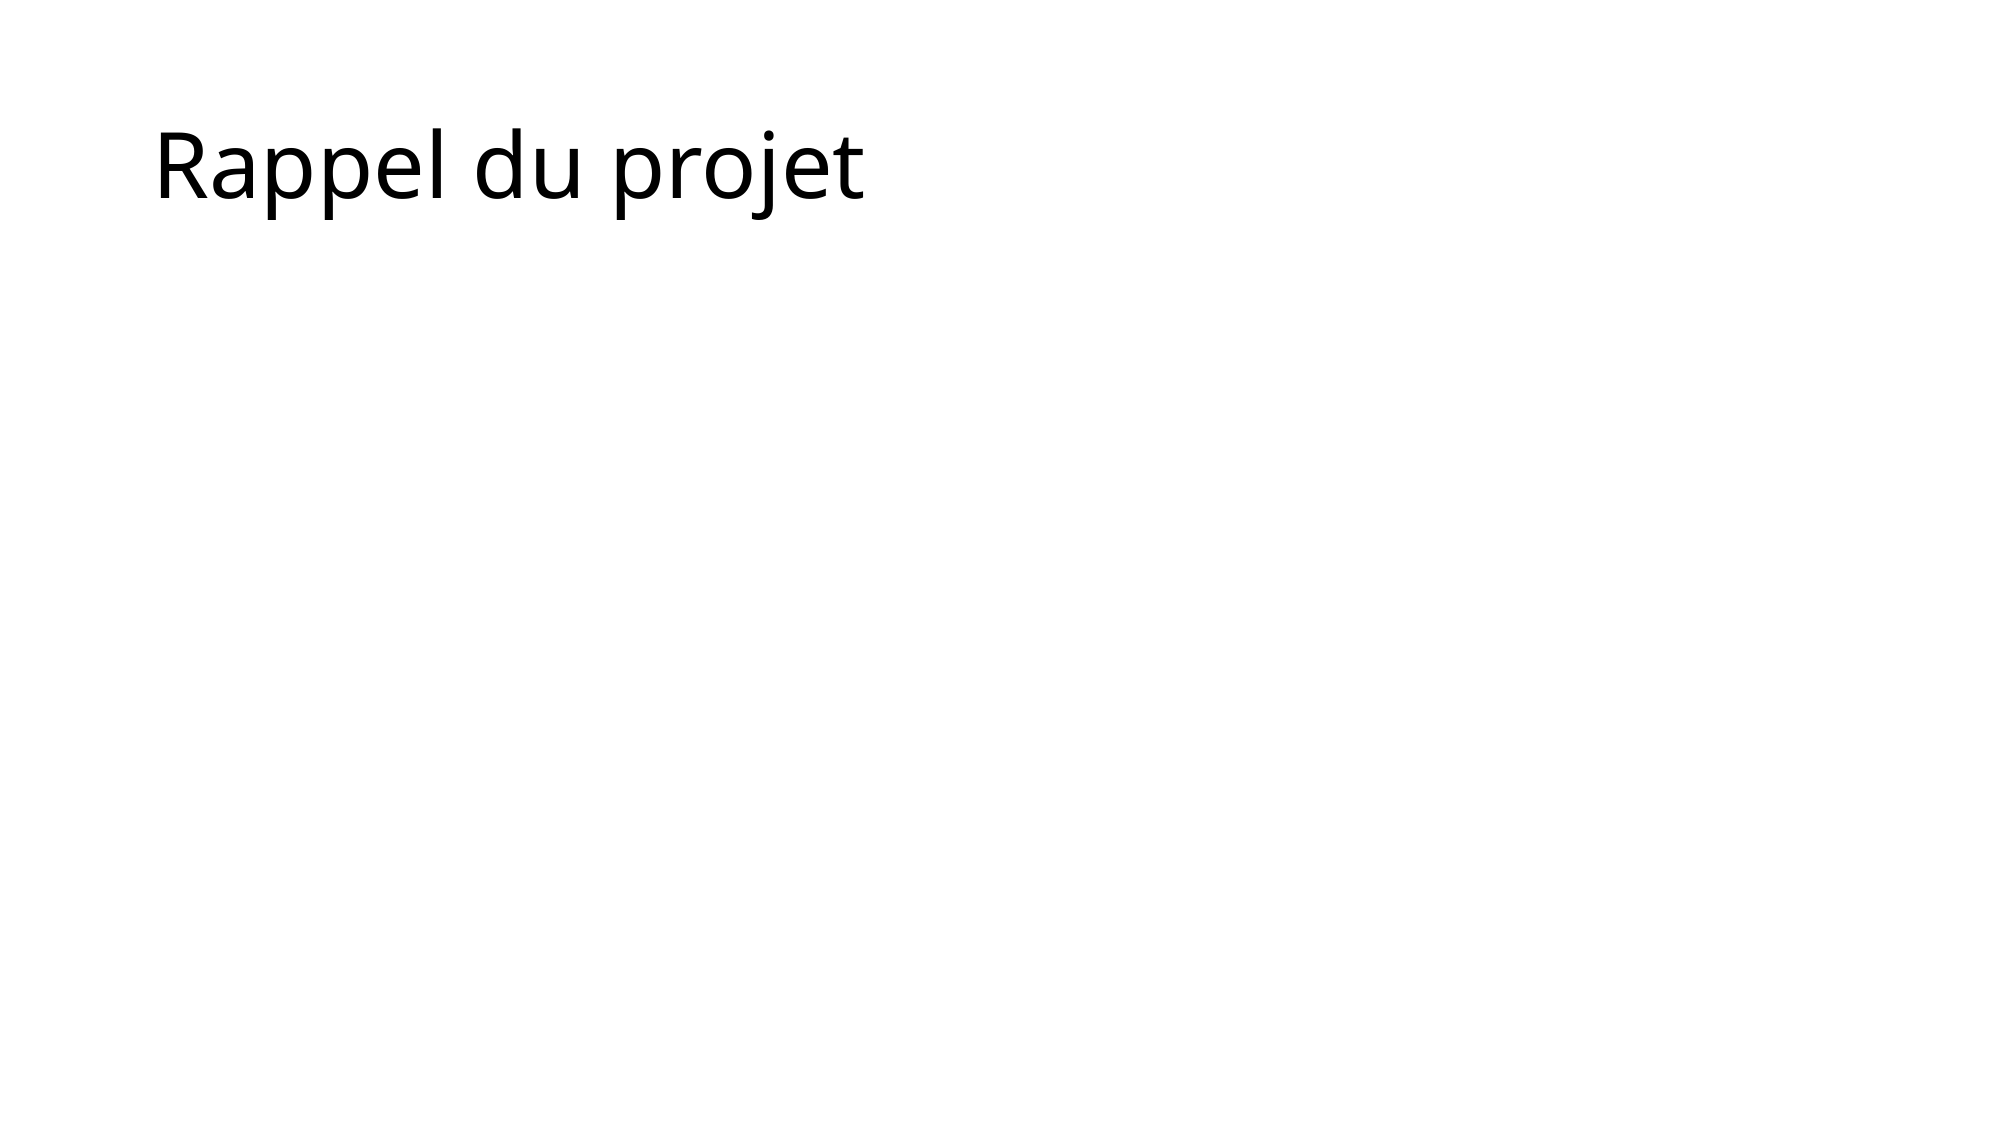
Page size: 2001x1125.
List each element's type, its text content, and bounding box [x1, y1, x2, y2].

title Rappel du projet [137, 59, 1863, 278]
